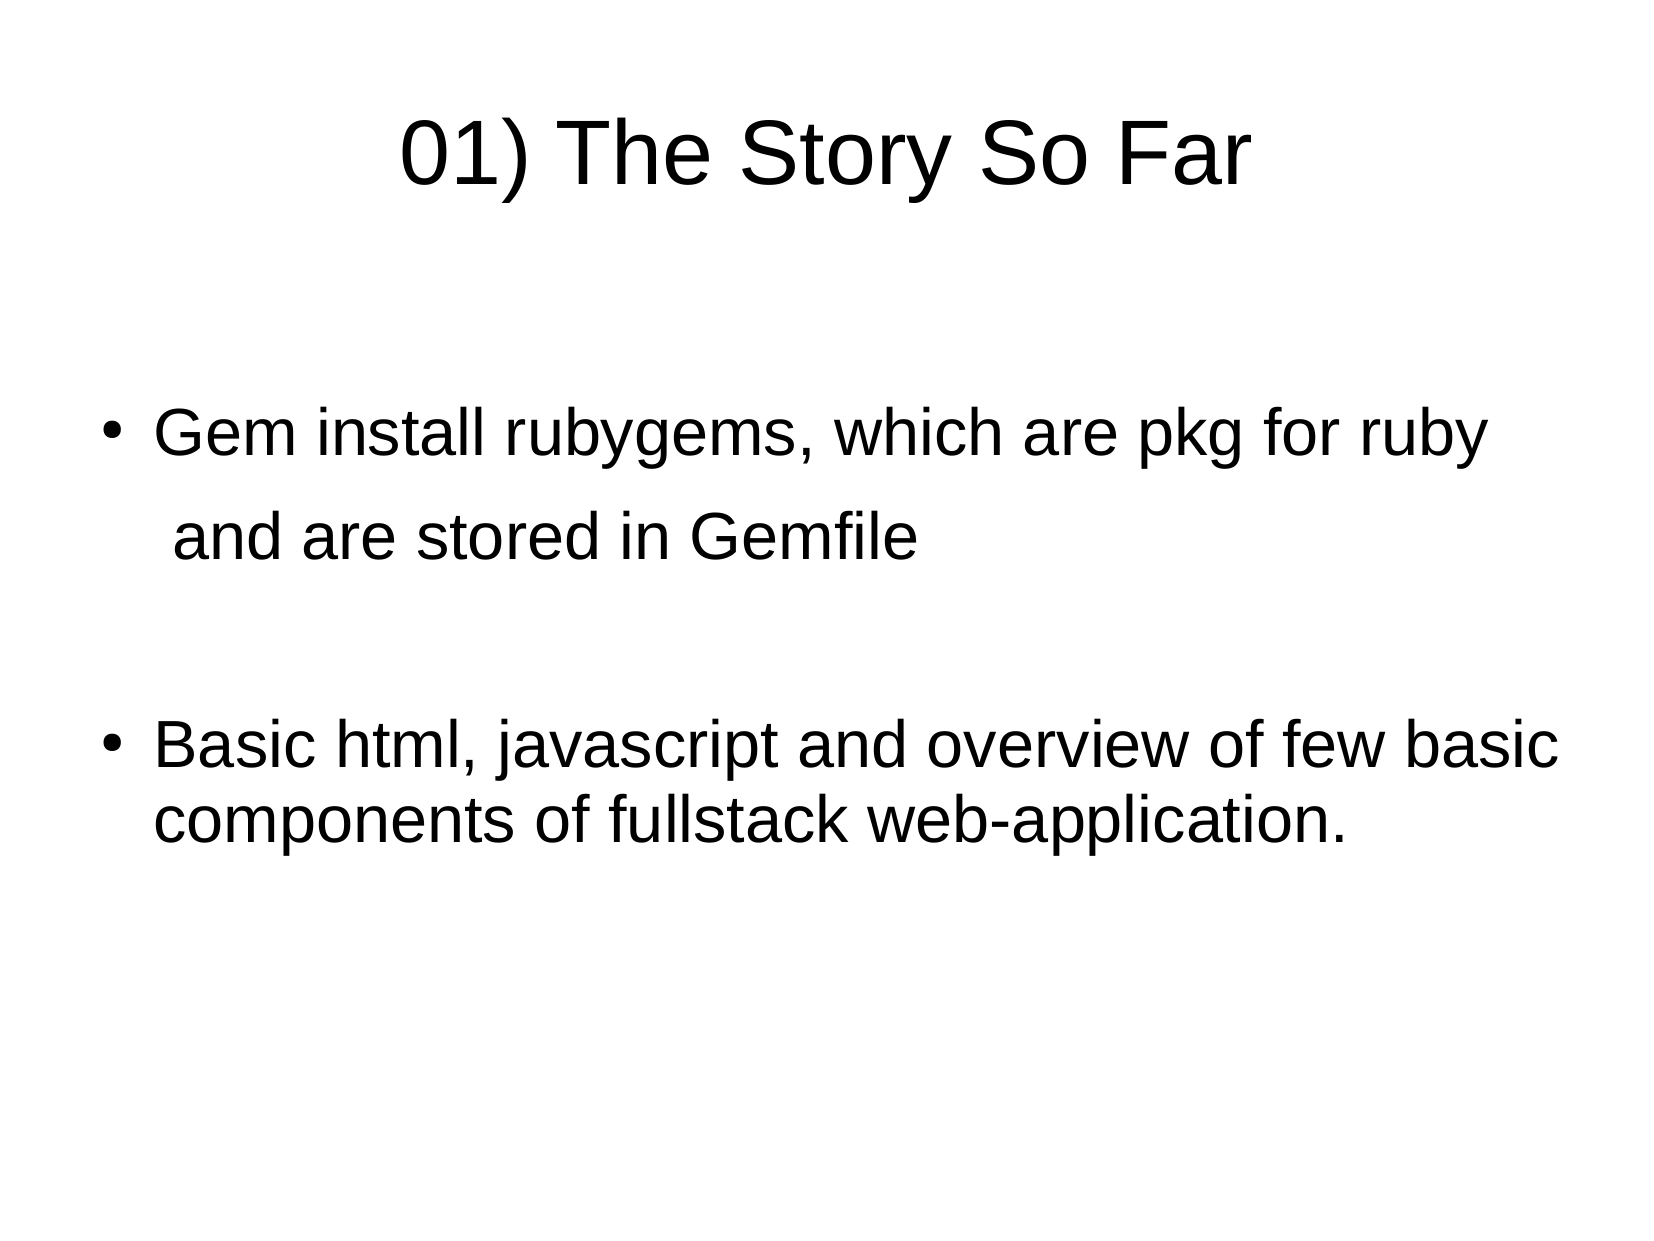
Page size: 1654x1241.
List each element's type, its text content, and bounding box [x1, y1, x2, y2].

list Gem install rubygems, which are pkg for ruby and are stored in Gemfile Basic html, javascript and overview of few basic components of fullstack web-application. [82, 290, 1571, 1010]
title 01) The Story So Far [82, 49, 1571, 257]
